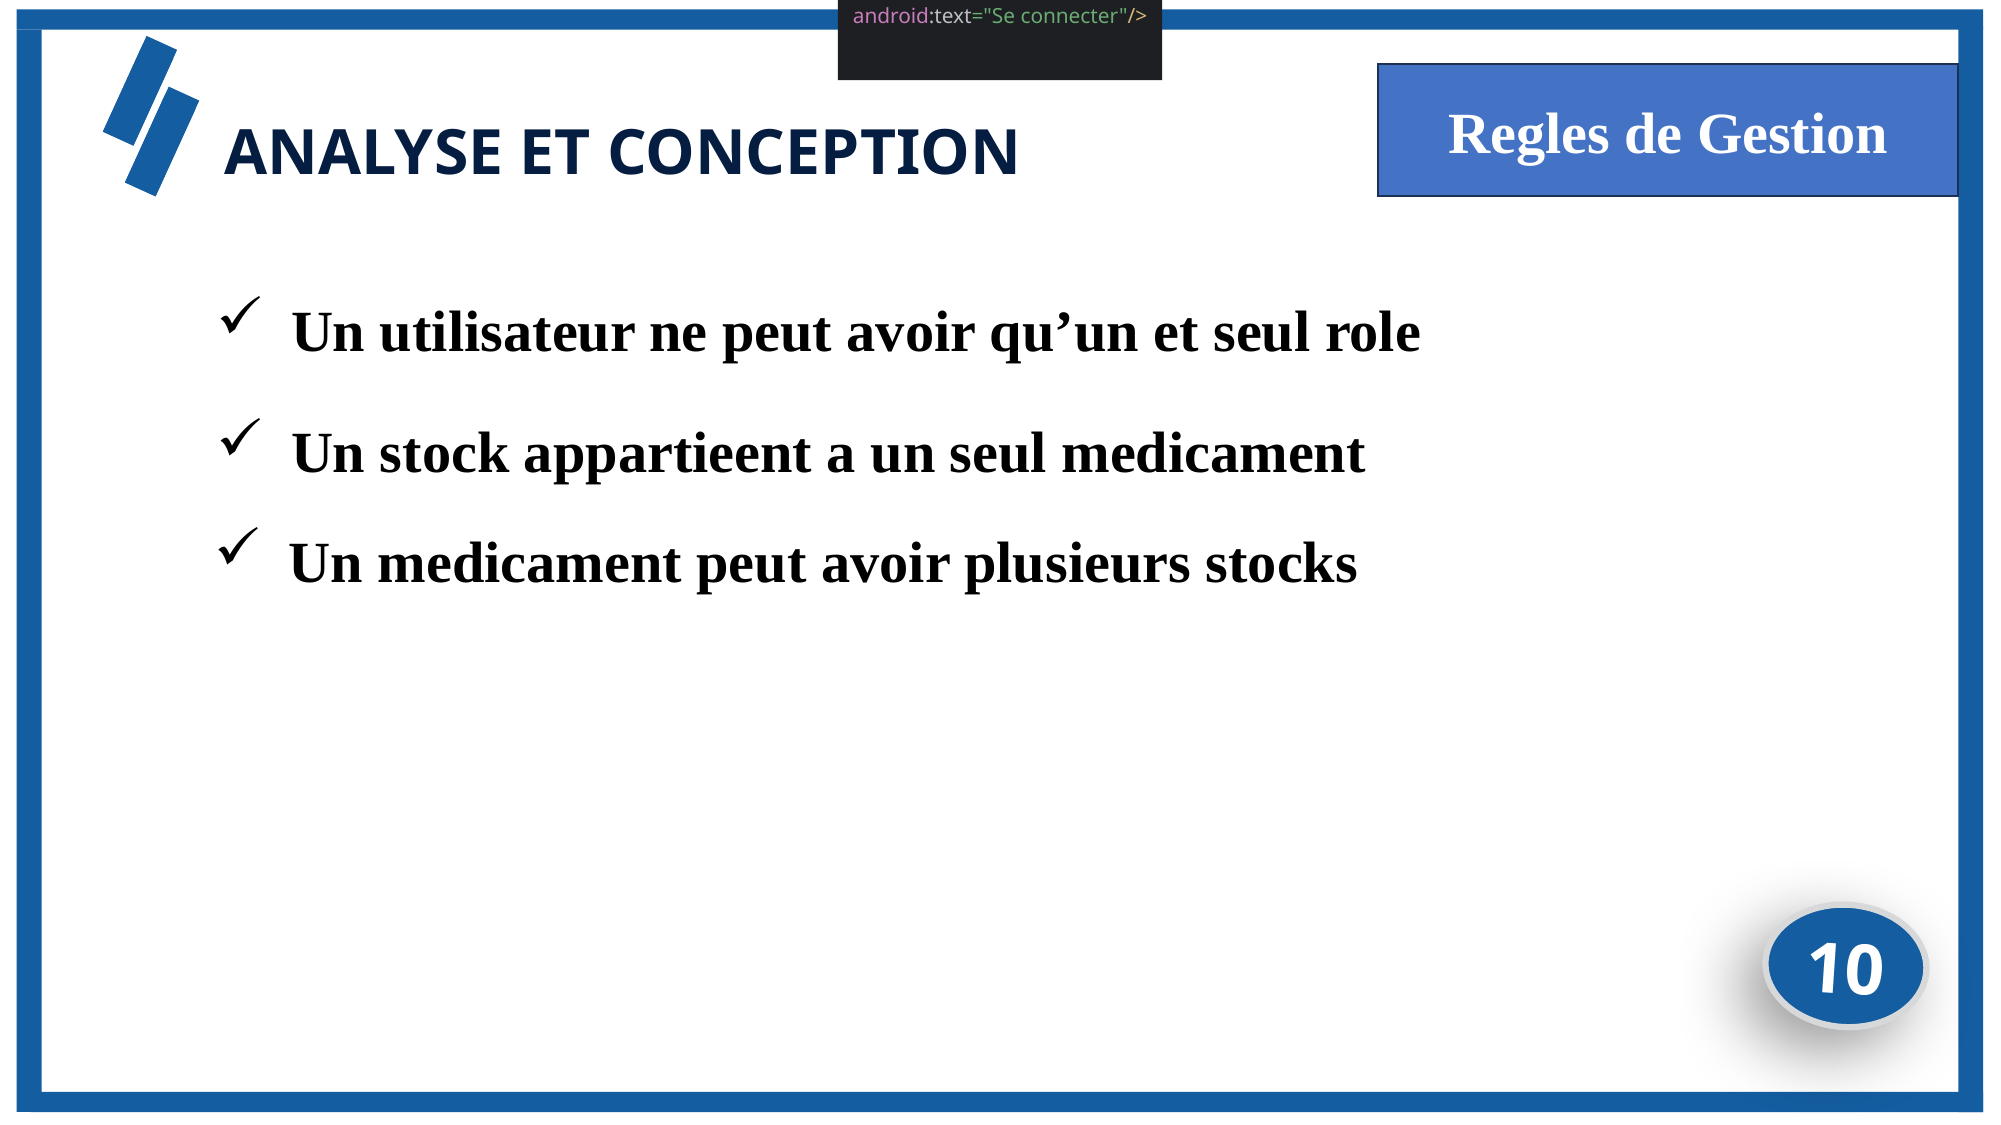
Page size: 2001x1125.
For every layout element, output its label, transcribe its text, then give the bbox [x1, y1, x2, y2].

text_box android:text="Se connecter"/> [837, 0, 1163, 81]
text_box [102, 35, 178, 146]
text_box Regles de Gestion [1378, 63, 1959, 197]
text_box ANALYSE ET CONCEPTION [179, 99, 1067, 187]
text_box Un medicament peut avoir plusieurs stocks [199, 481, 1884, 602]
text_box Un stock appartieent a un seul medicament [201, 371, 1886, 492]
text_box [16, 9, 1984, 1113]
text_box [124, 86, 200, 197]
text_box 10 [1765, 904, 1927, 1028]
text_box Un utilisateur ne peut avoir qu’un et seul role [201, 250, 1886, 371]
